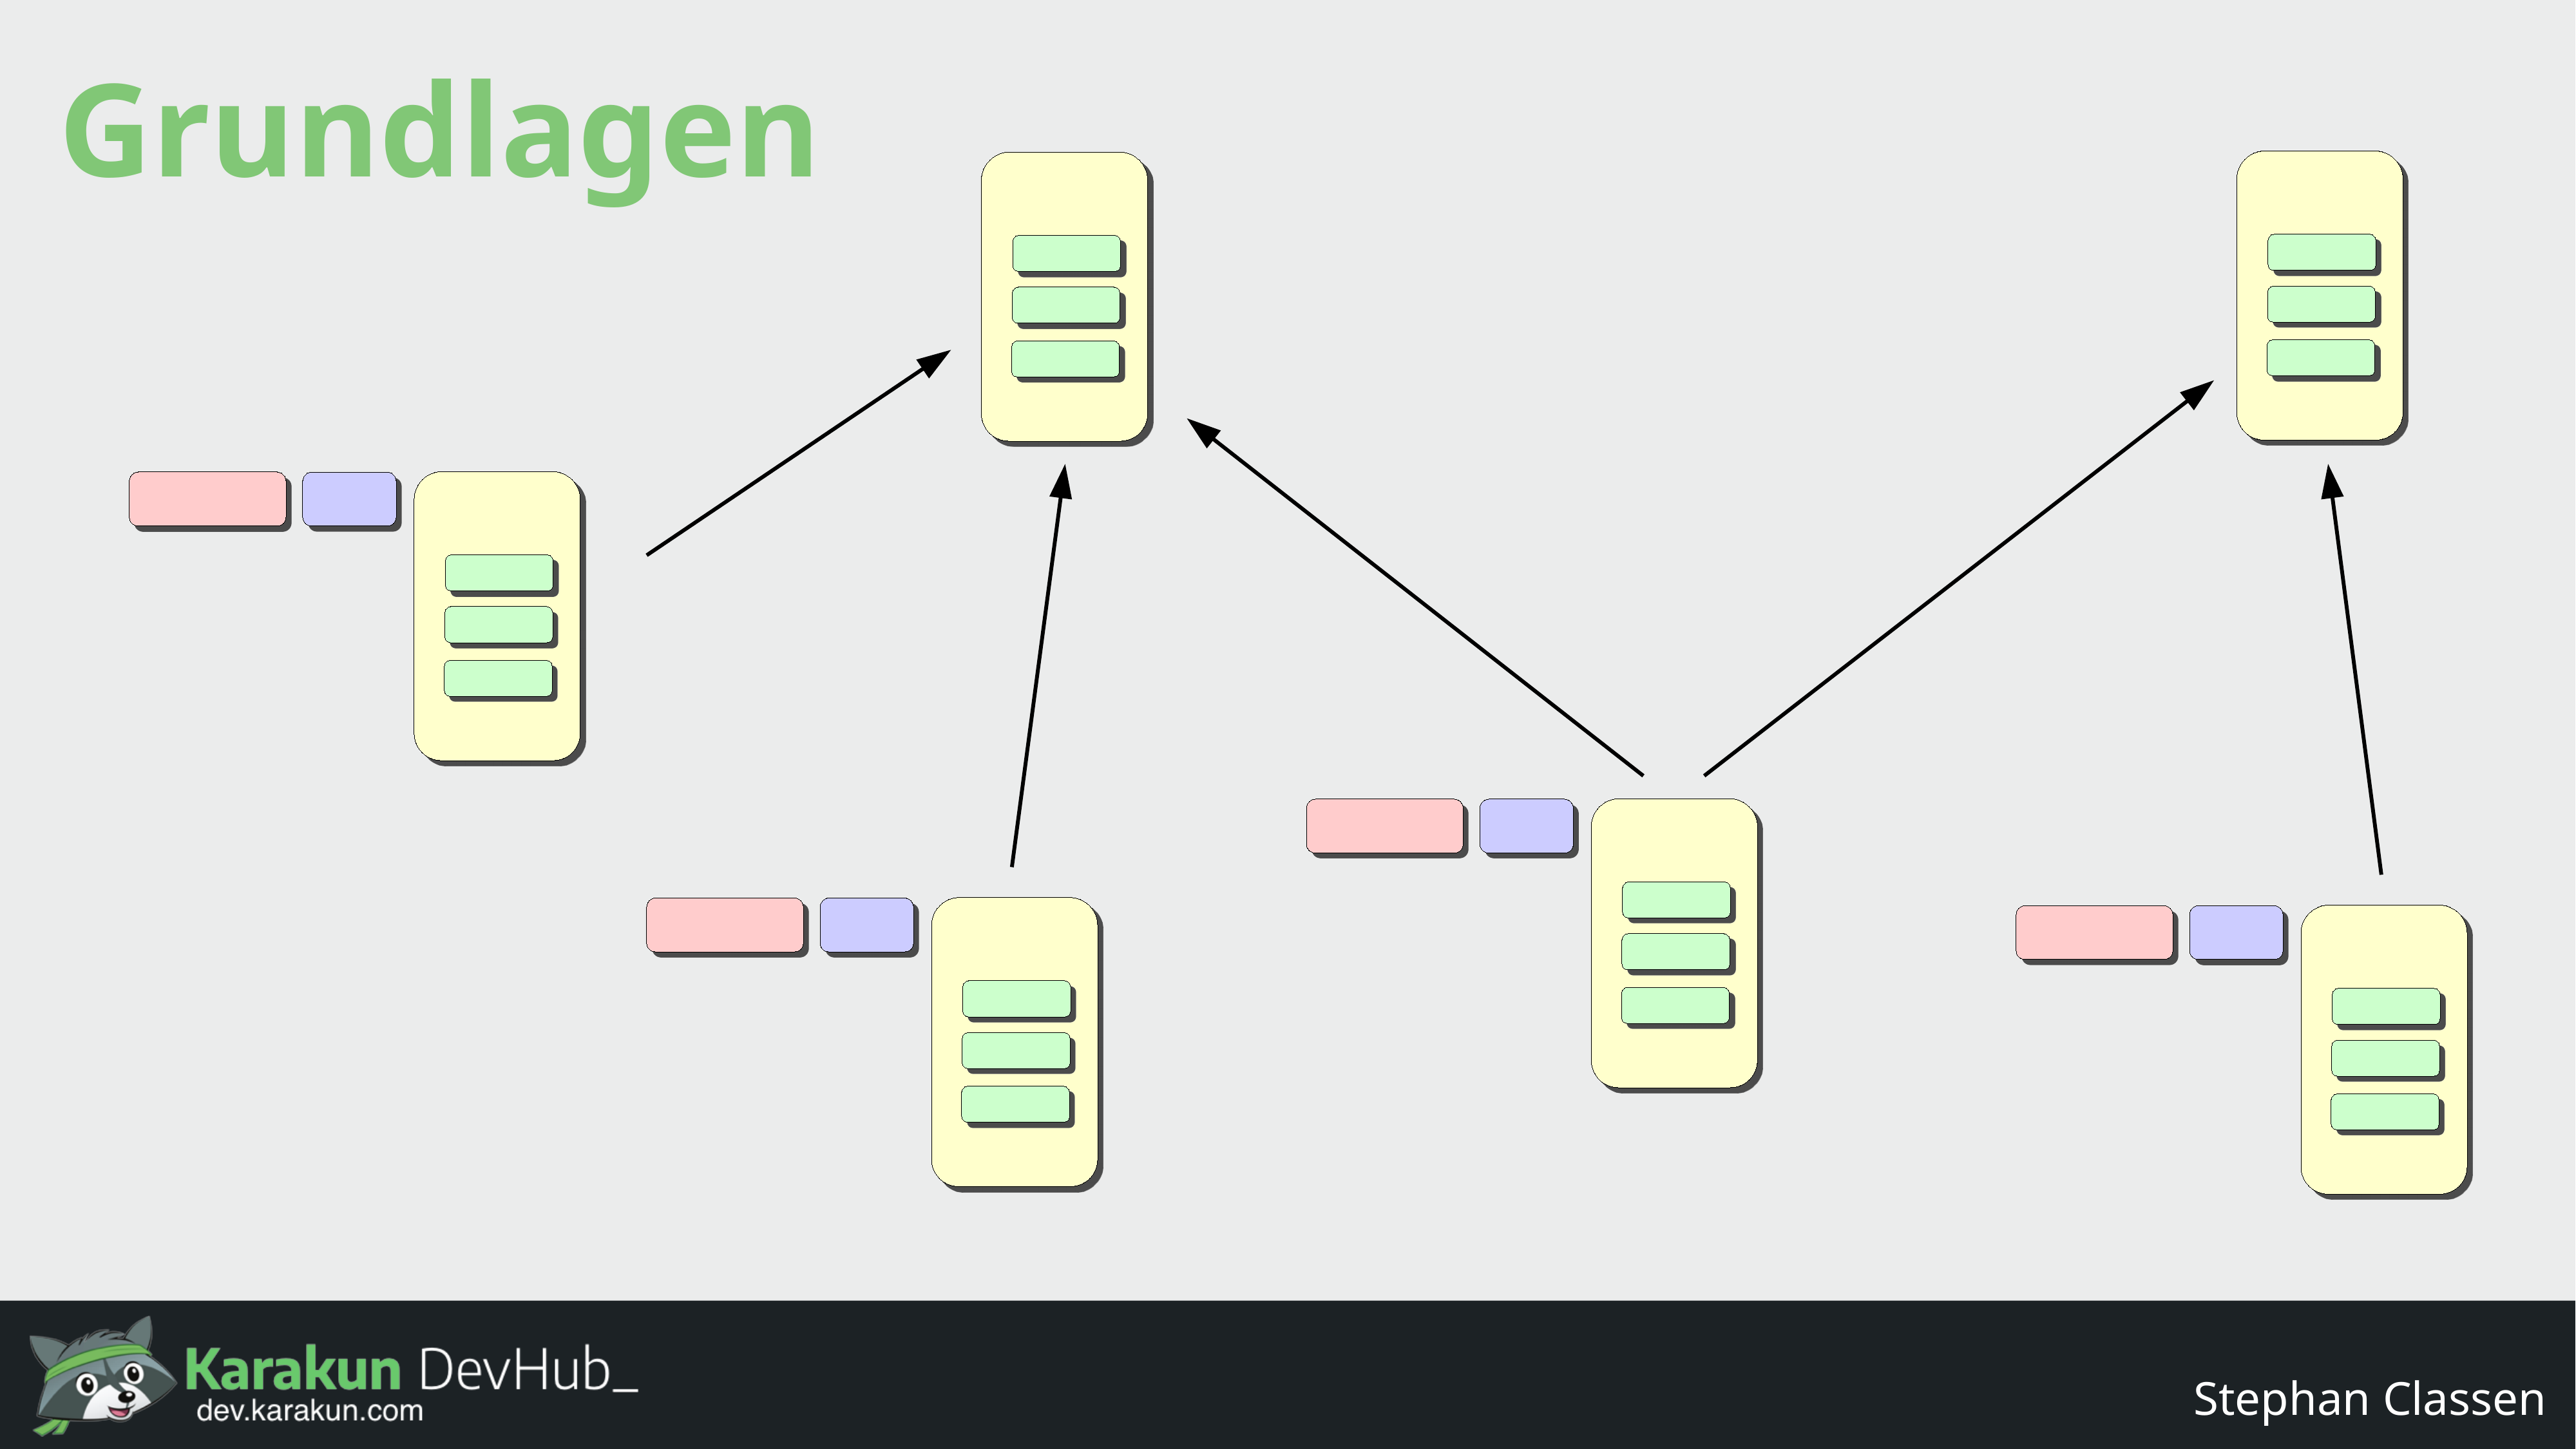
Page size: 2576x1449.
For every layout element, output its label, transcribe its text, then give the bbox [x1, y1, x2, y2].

text_box [129, 471, 287, 526]
text_box [1591, 799, 1758, 1088]
text_box [2301, 905, 2468, 1195]
picture [30, 1316, 647, 1437]
text_box [2016, 905, 2173, 960]
text_box [981, 152, 1148, 442]
text_box [302, 472, 397, 526]
text_box [646, 898, 804, 952]
text_box [0, 1300, 2575, 1449]
text_box Stephan Classen [1795, 1361, 2557, 1434]
text_box [931, 897, 1098, 1187]
text_box [820, 898, 914, 952]
text_box [2190, 905, 2284, 960]
text_box [414, 471, 580, 761]
text_box [1306, 799, 1464, 853]
text_box [2237, 151, 2403, 440]
text_box [1480, 799, 1574, 853]
text_box Grundlagen [49, 34, 2523, 205]
